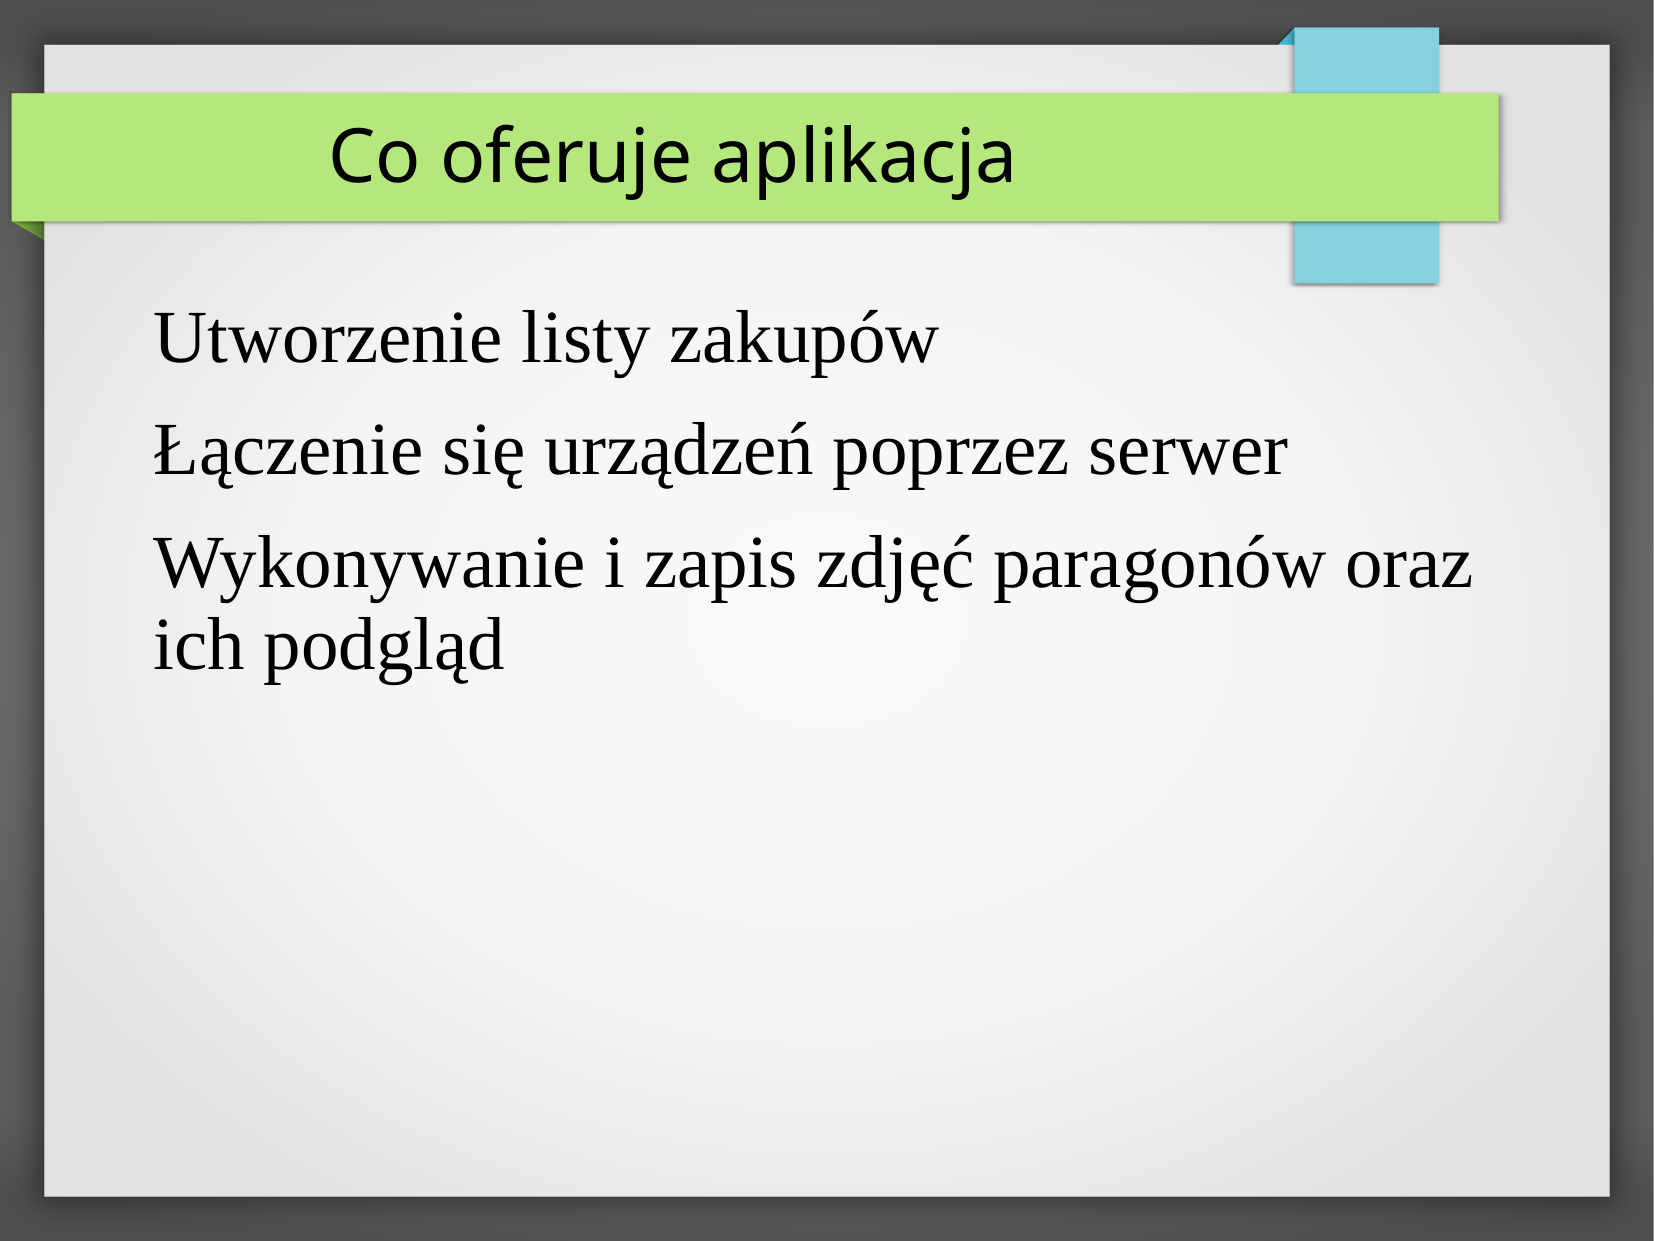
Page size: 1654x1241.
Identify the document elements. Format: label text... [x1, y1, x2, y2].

list Utworzenie listy zakupów Łączenie się urządzeń poprzez serwer Wykonywanie i zapis zdjęć paragonów oraz ich podgląd [82, 295, 1571, 1015]
title Co oferuje aplikacja [82, 94, 1264, 213]
picture [0, 0, 1654, 1241]
